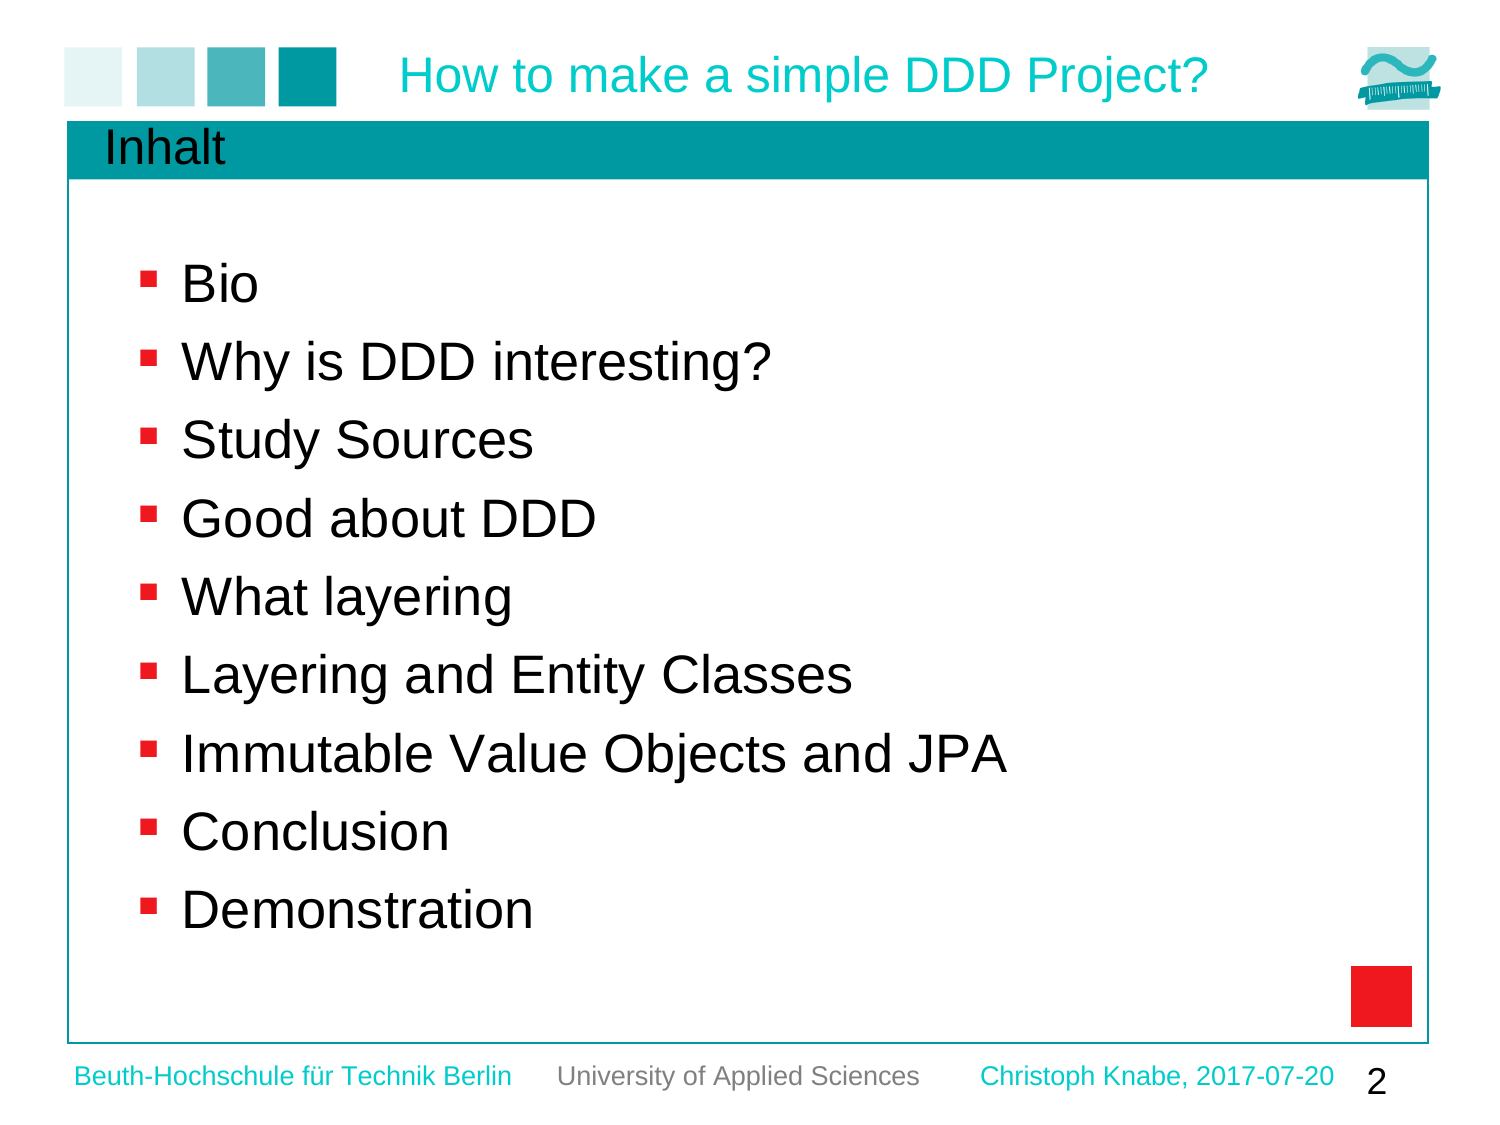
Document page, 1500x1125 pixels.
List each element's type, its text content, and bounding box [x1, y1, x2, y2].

list Bio Why is DDD interesting? Study Sources Good about DDD What layering Layering and Entity Classes Immutable Value Objects and JPA Conclusion Demonstration [125, 240, 1370, 1063]
text_box Inhalt [88, 106, 577, 182]
picture [1358, 47, 1441, 110]
